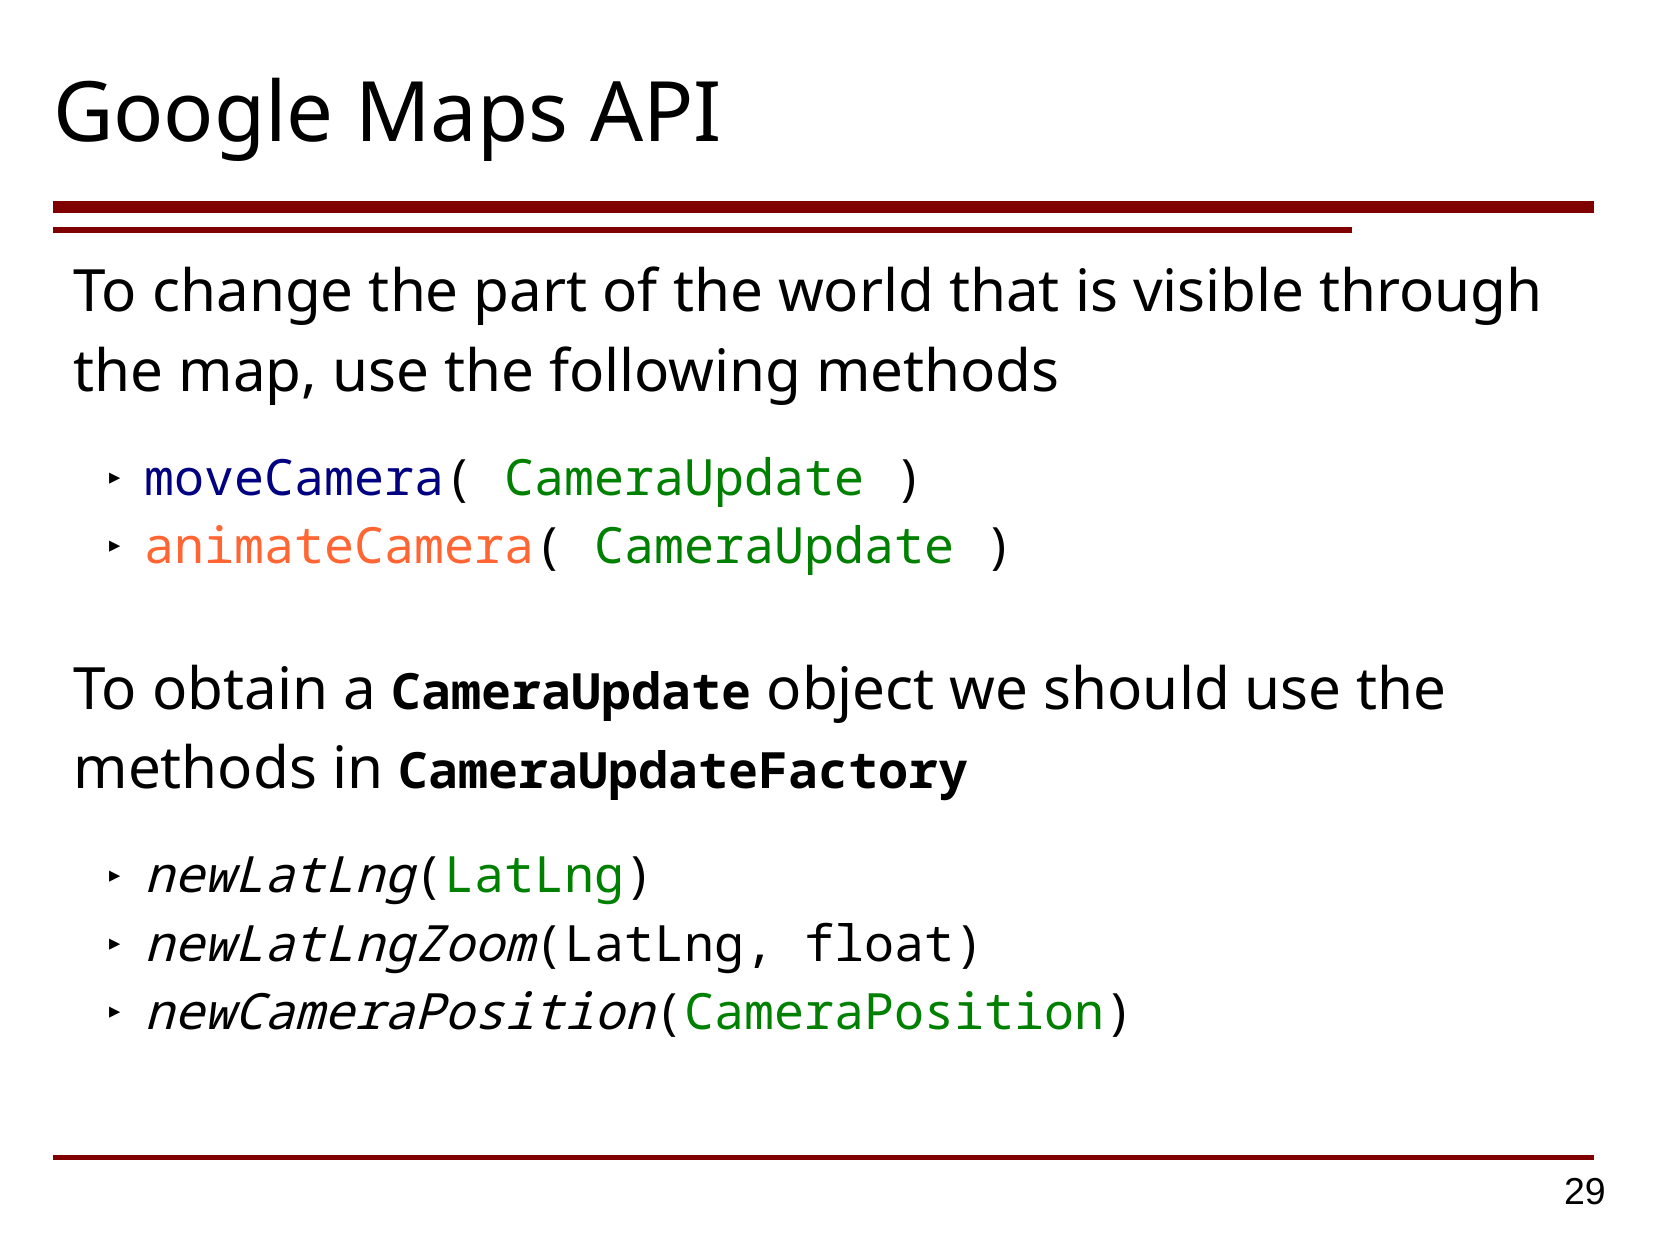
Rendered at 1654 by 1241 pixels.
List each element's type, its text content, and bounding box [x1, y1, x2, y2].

text_box [454, 1012, 471, 1026]
text_box [227, 1012, 232, 1024]
subtitle Google Maps API [53, 48, 1542, 172]
text_box [213, 1012, 219, 1024]
text_box [1051, 1012, 1067, 1026]
text_box [394, 1016, 409, 1026]
text_box To change the part of the world that is visible through the map, use the following methods moveCamera( CameraUpdate ) animateCamera( CameraUpdate ) To obtain a CameraUpdate object we should use the methods in CameraUpdateFactory newLatLng(LatLng) newLatLngZoom(LatLng, float) newCameraPosition(CameraPosition) [59, 242, 1595, 1012]
text_box [58, 240, 1408, 1152]
text_box [274, 1016, 289, 1026]
text_box [842, 1016, 855, 1026]
text_box [604, 1012, 621, 1026]
text_box <número> [35, 1163, 1654, 1221]
text_box [722, 1016, 735, 1026]
text_box [901, 1012, 917, 1026]
